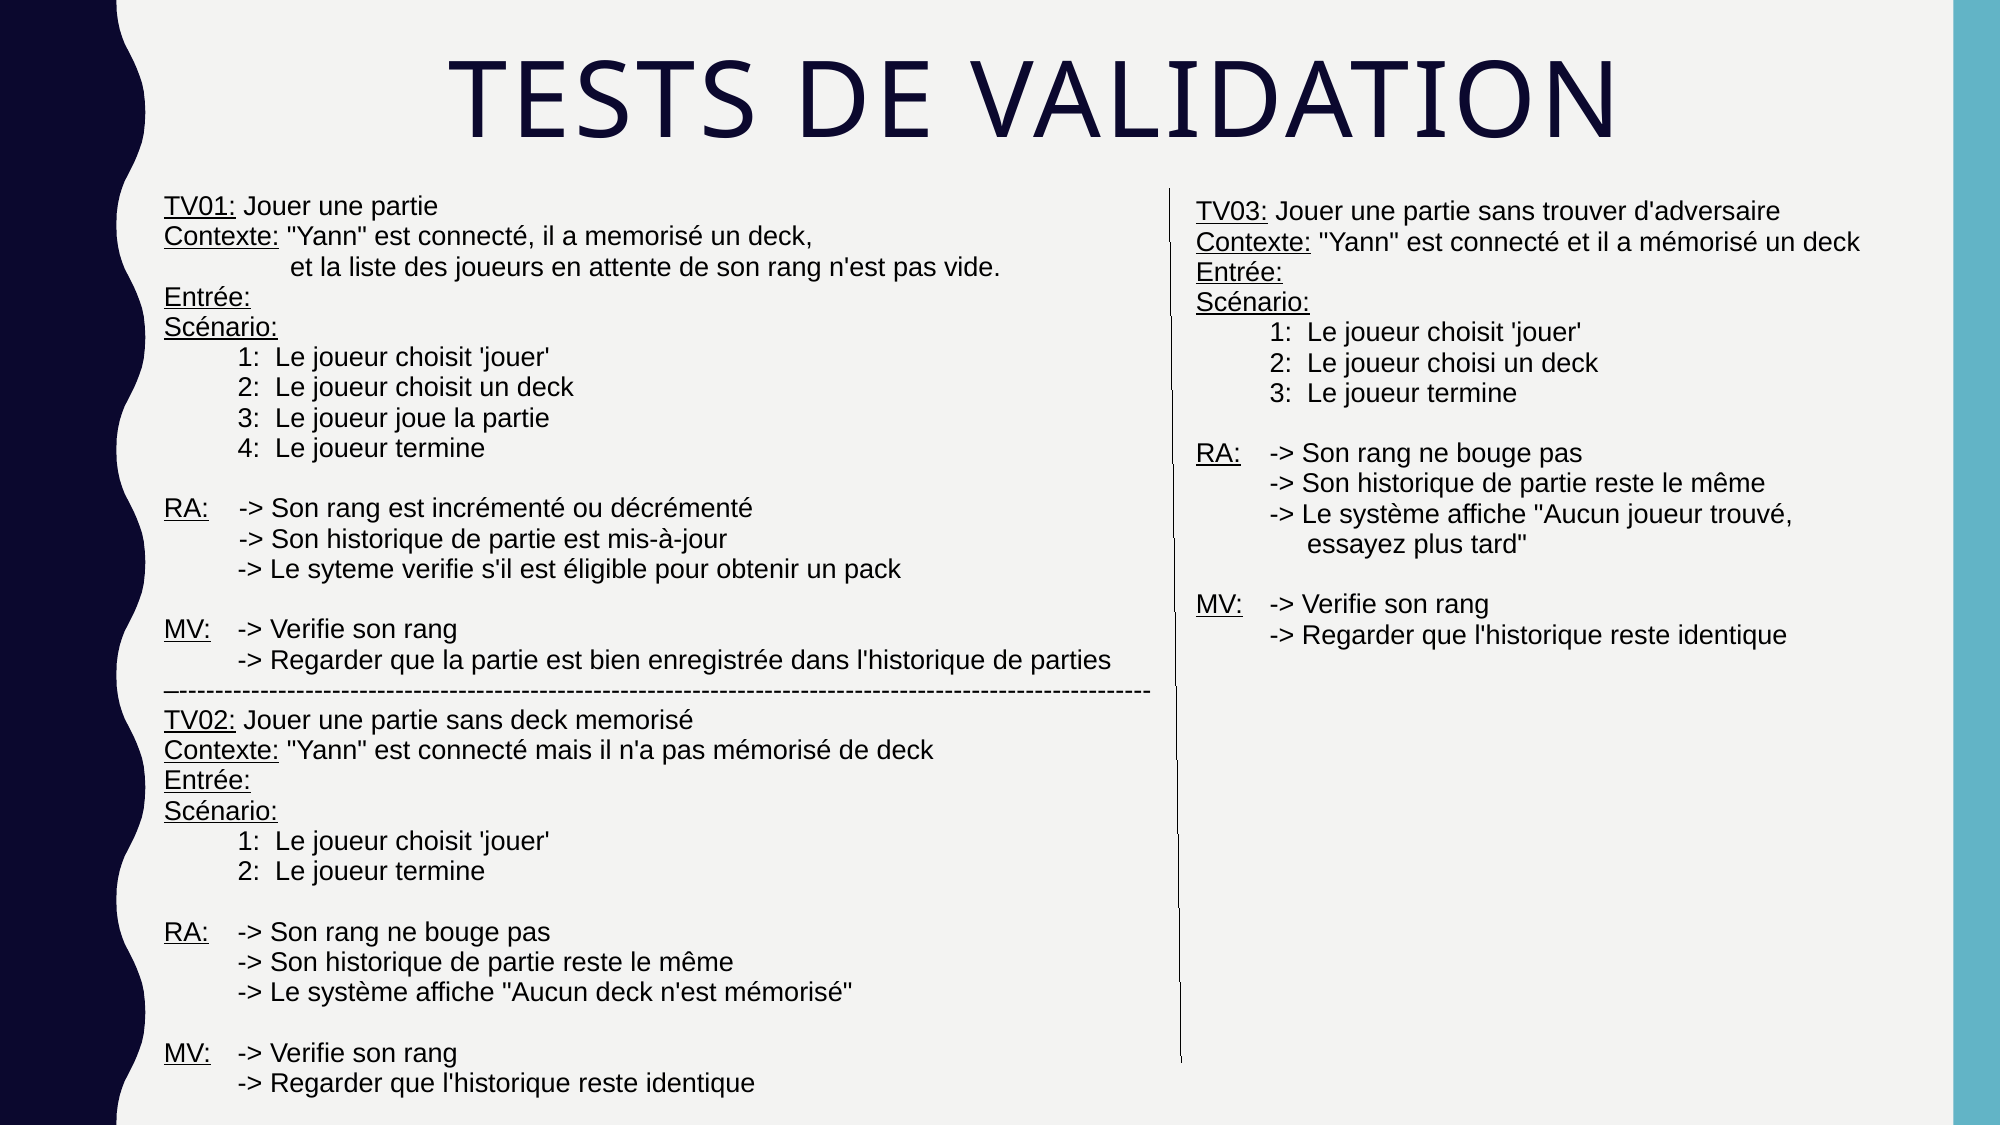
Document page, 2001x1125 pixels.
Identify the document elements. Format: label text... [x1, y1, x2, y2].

text_box TV01: Jouer une partie Contexte: "Yann" est connecté, il a memorisé un deck, et la liste des joueurs en attente de son rang n'est pas vide. Entrée: Scénario: 1: Le joueur choisit 'jouer' 2: Le joueur choisit un deck 3: Le joueur joue la partie 4: Le joueur termine RA: -> Son rang est incrémenté ou décrémenté -> Son historique de partie est mis-à-jour -> Le syteme verifie s'il est éligible pour obtenir un pack MV: -> Verifie son rang -> Regarder que la partie est bien enregistrée dans l'historique de parties –------------------------------------------------------------------------------------------------------------ TV02: Jouer une partie sans deck memorisé Contexte: "Yann" est connecté mais il n'a pas mémorisé de deck Entrée: Scénario: 1: Le joueur choisit 'jouer' 2: Le joueur termine RA: -> Son rang ne bouge pas -> Son historique de partie reste le même -> Le système affiche "Aucun deck n'est mémorisé" MV: -> Verifie son rang -> Regarder que l'historique reste identique [149, 183, 1185, 1125]
text_box TV03: Jouer une partie sans trouver d'adversaire Contexte: "Yann" est connecté et il a mémorisé un deck Entrée: Scénario: 1: Le joueur choisit 'jouer' 2: Le joueur choisi un deck 3: Le joueur termine RA: -> Son rang ne bouge pas -> Son historique de partie reste le même -> Le système affiche "Aucun joueur trouvé, essayez plus tard" MV: -> Verifie son rang -> Regarder que l'historique reste identique [1181, 188, 1902, 658]
title Tests de validation [200, 0, 1871, 188]
